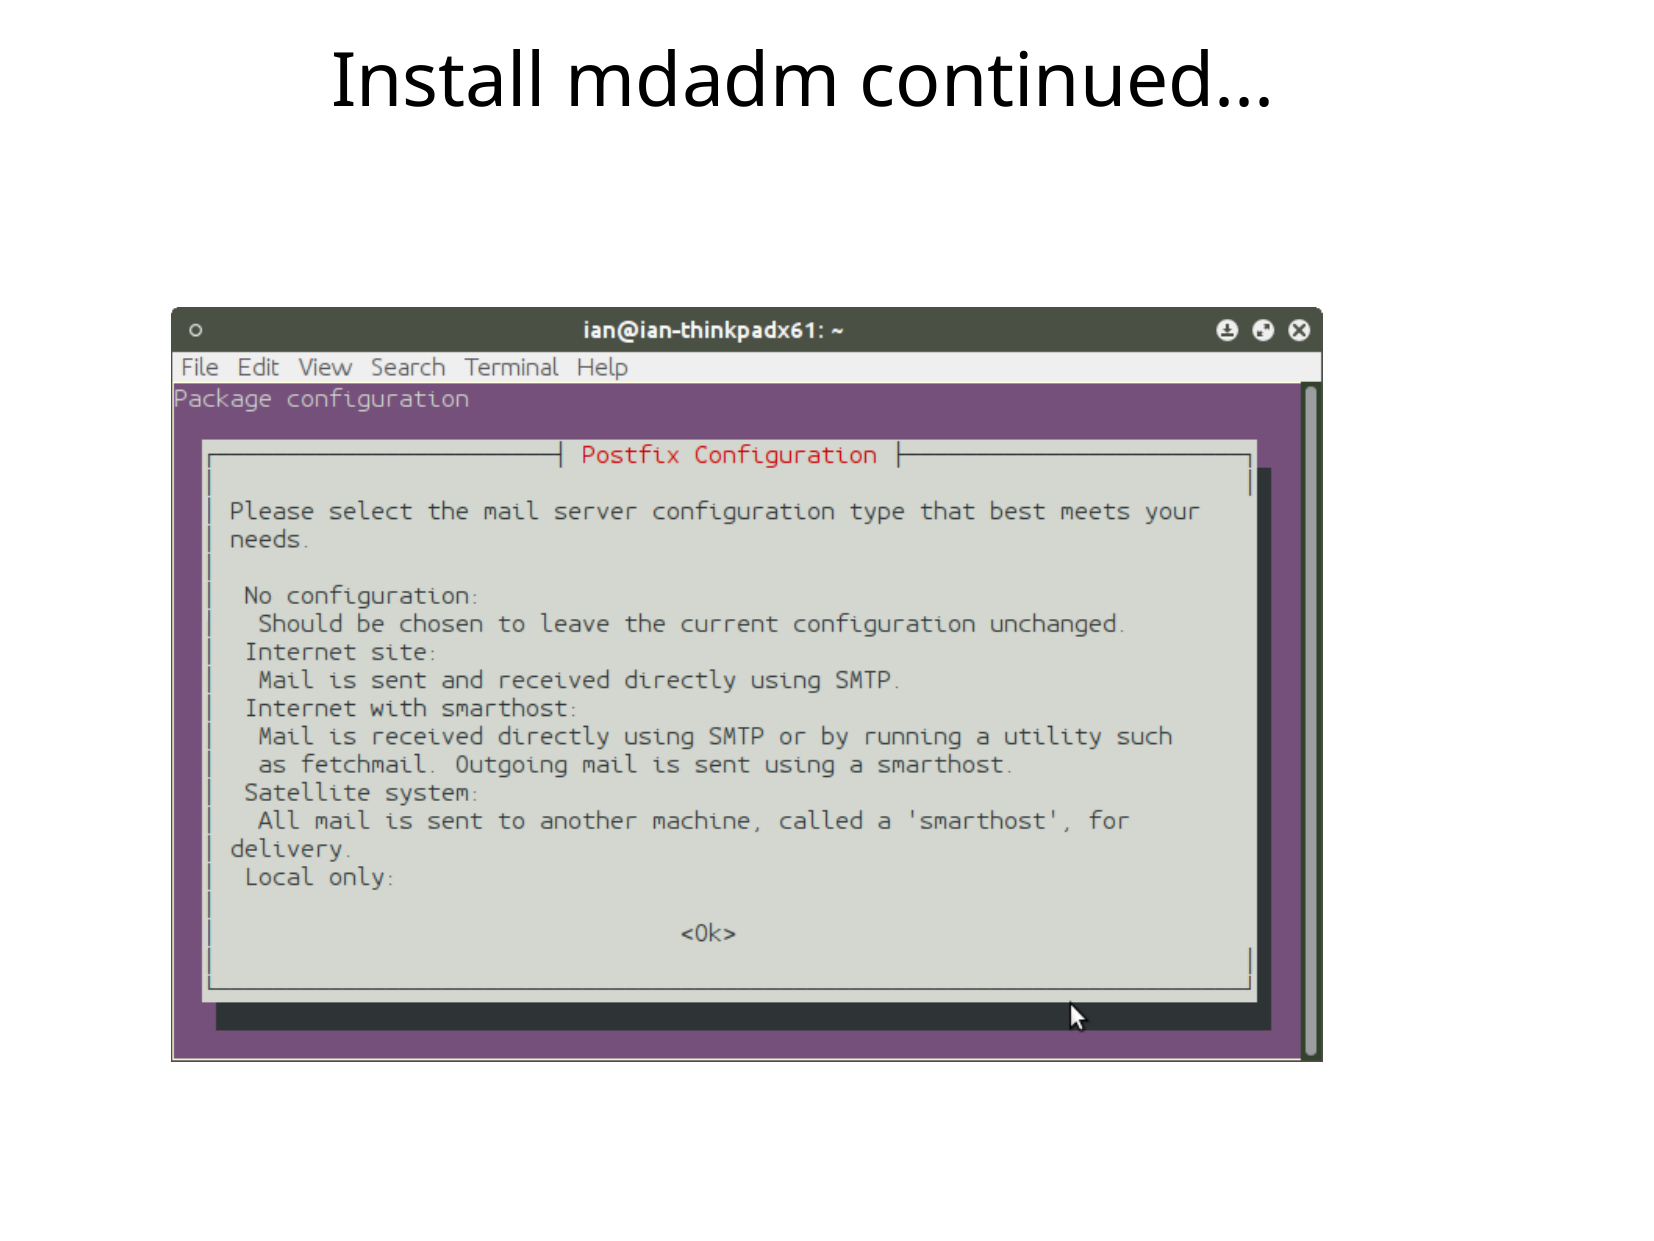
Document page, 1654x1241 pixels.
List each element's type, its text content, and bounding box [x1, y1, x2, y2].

title Install mdadm continued... [59, 36, 1548, 119]
picture [171, 307, 1323, 1062]
